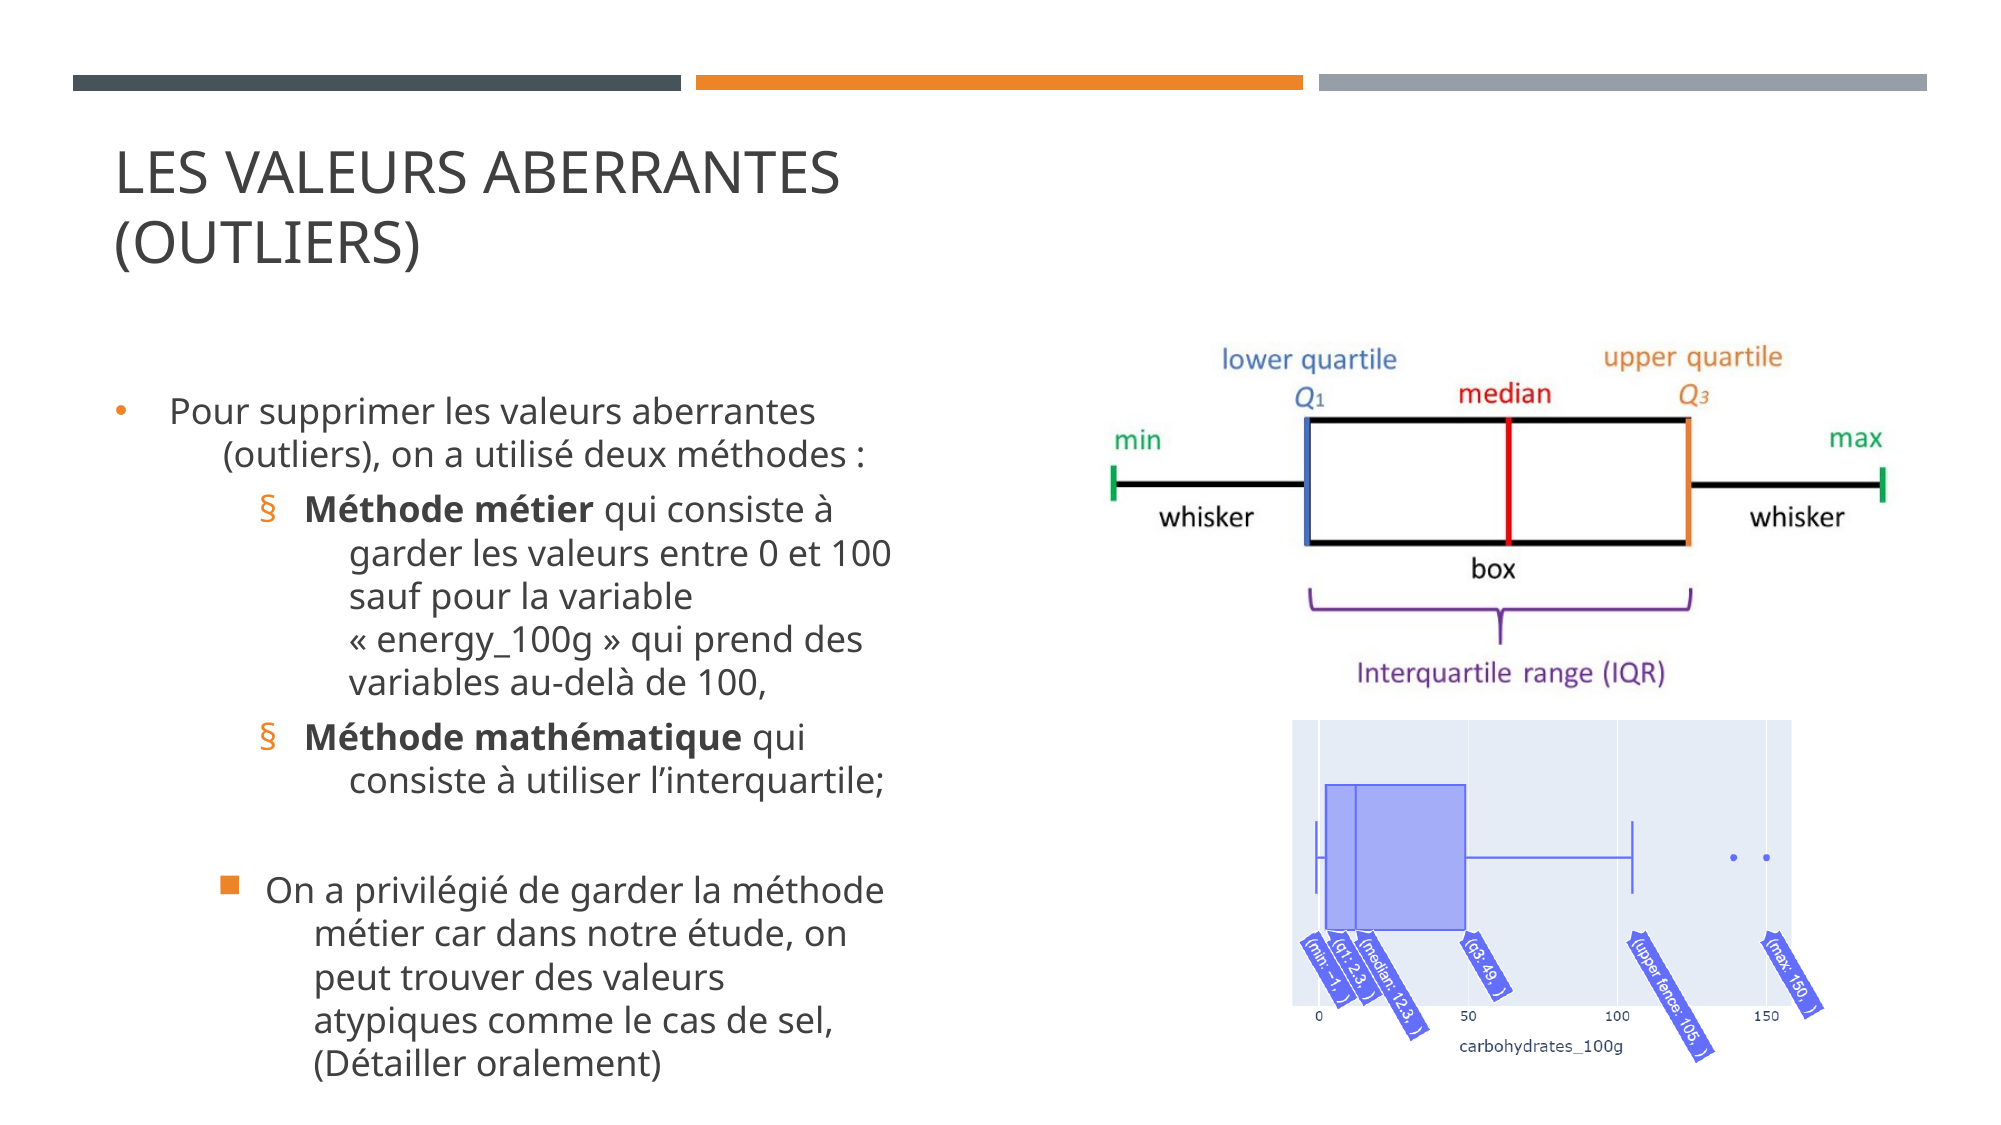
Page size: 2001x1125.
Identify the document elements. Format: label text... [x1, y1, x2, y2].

title Les valeurs aberrantes (outliers) [100, 115, 908, 283]
picture [1092, 306, 1900, 1098]
list Pour supprimer les valeurs aberrantes (outliers), on a utilisé deux méthodes : Méthode métier qui consiste à garder les valeurs entre 0 et 100 sauf pour la variable « energy_100g » qui prend des variables au-delà de 100, Méthode mathématique qui consiste à utiliser l’interquartile; On a privilégié de garder la méthode métier car dans notre étude, on peut trouver des valeurs atypiques comme le cas de sel, (Détailler oralement) [100, 381, 908, 1105]
